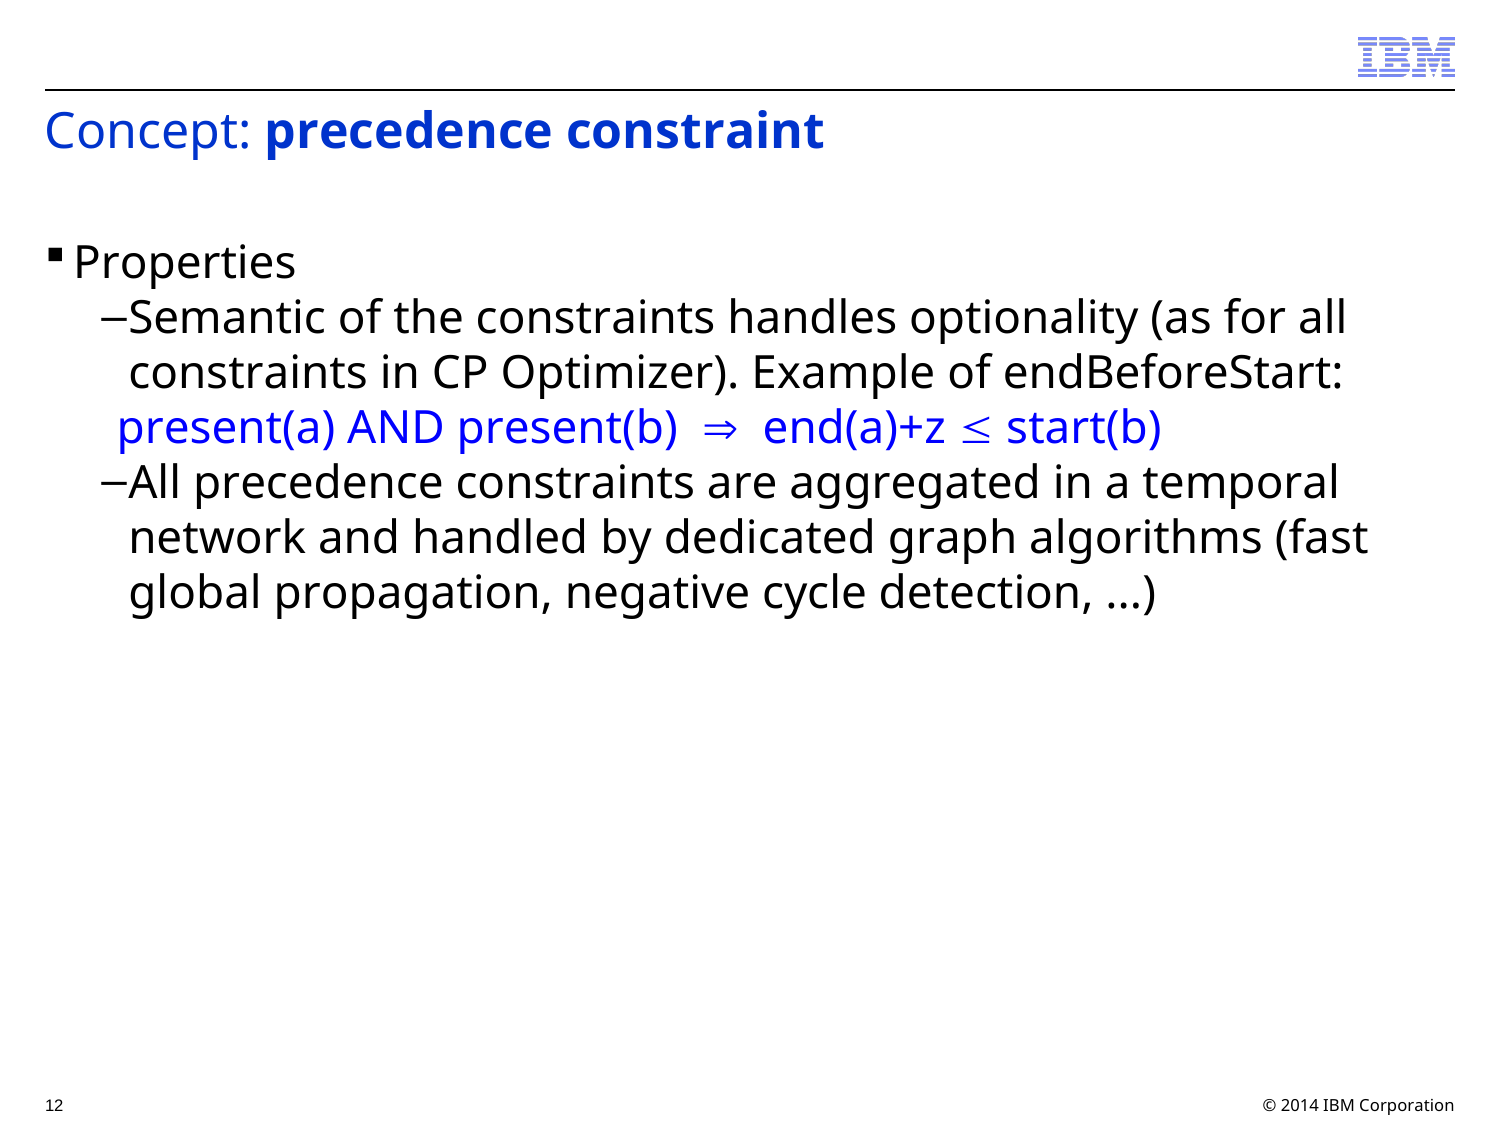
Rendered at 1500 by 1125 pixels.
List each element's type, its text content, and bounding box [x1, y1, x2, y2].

list Properties Semantic of the constraints handles optionality (as for all constraints in CP Optimizer). Example of endBeforeStart: present(a) AND present(b)  end(a)+z  start(b) All precedence constraints are aggregated in a temporal network and handled by dedicated graph algorithms (fast global propagation, negative cycle detection, ...) [29, 224, 1426, 1079]
title Concept: precedence constraint [29, 97, 1500, 203]
picture [1358, 37, 1455, 77]
